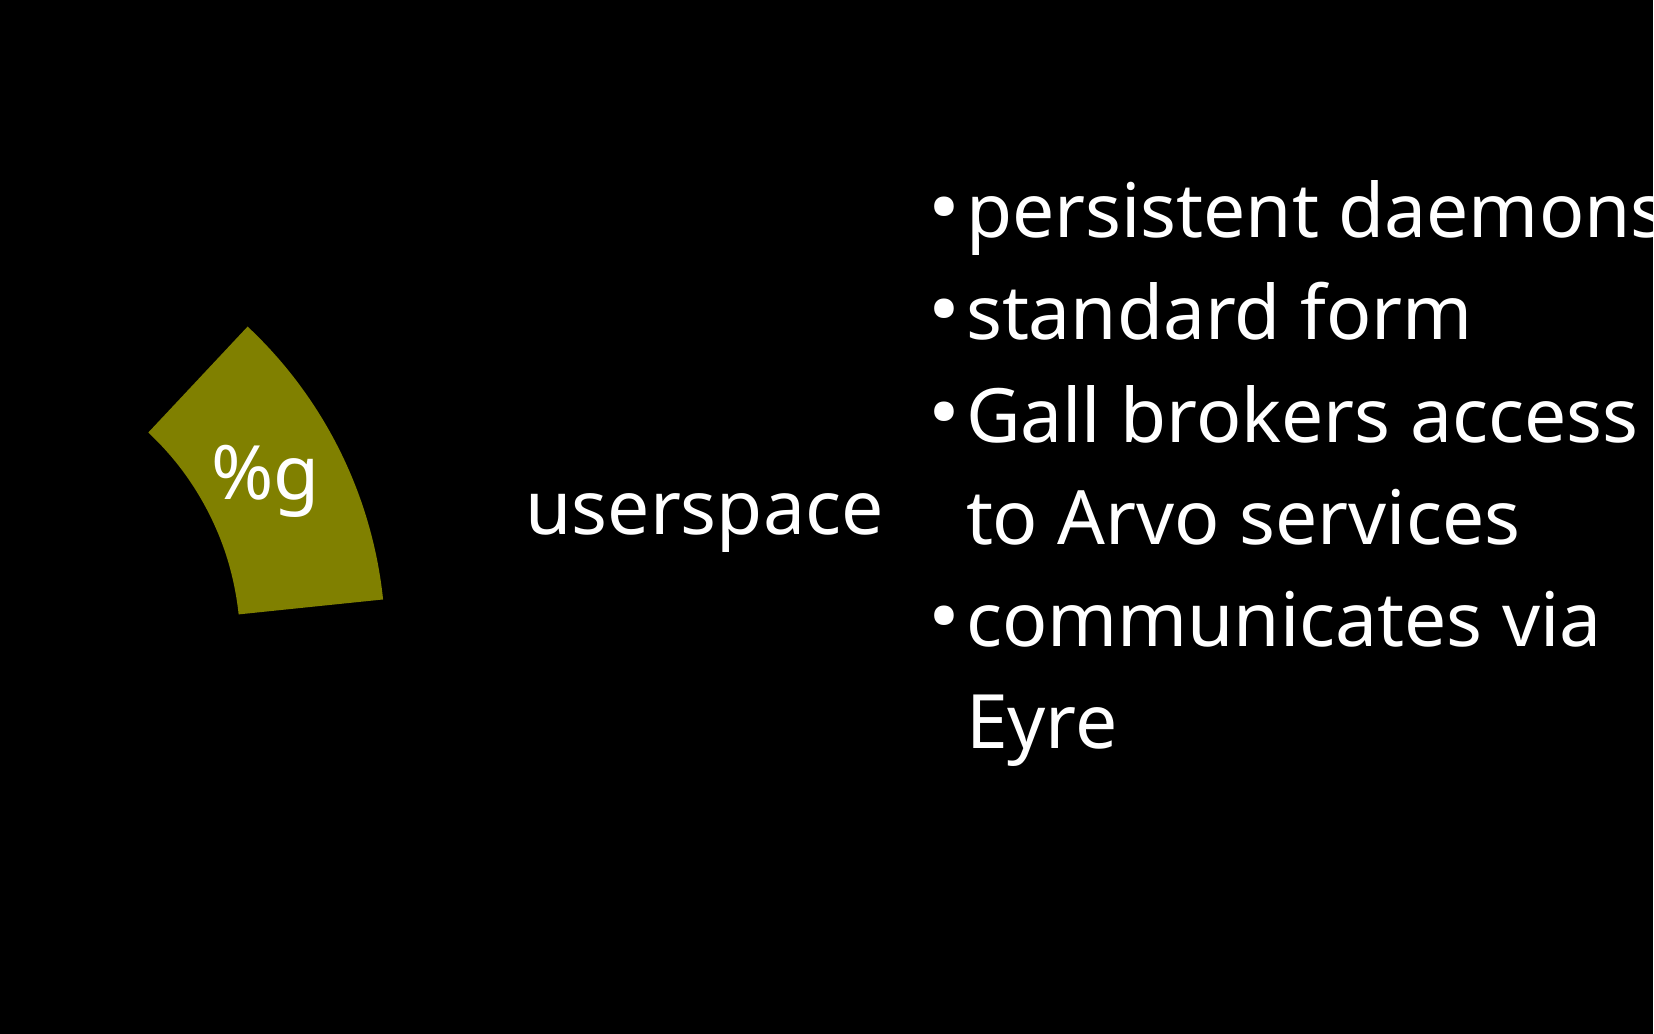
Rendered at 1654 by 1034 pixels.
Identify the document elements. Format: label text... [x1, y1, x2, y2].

text_box persistent daemons standard form Gall brokers access to Arvo services communicates via Eyre [915, 150, 1634, 637]
text_box userspace [510, 446, 901, 619]
text_box %g [148, 326, 384, 615]
